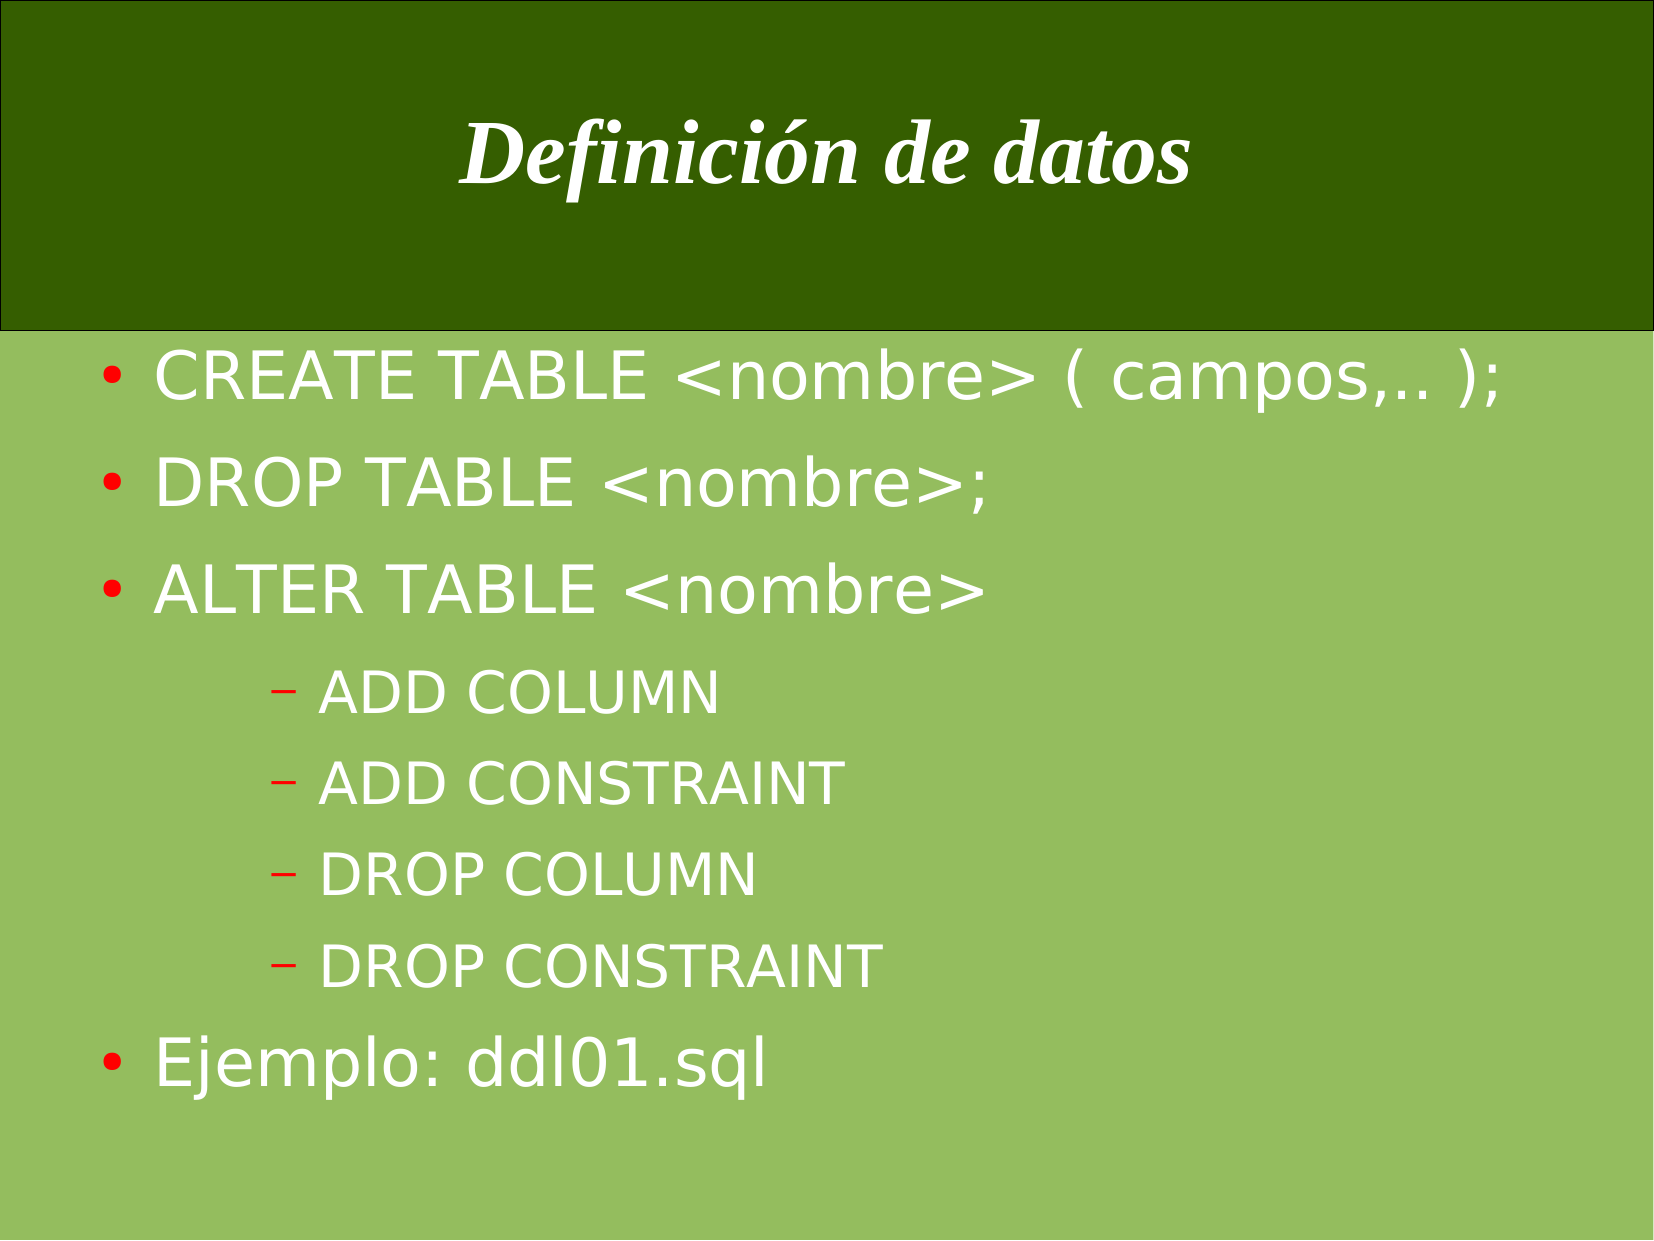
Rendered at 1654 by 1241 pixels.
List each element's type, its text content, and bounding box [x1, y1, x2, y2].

title Definición de datos [82, 49, 1571, 257]
list CREATE TABLE <nombre> ( campos,.. ); DROP TABLE <nombre>; ALTER TABLE <nombre> ADD COLUMN ADD CONSTRAINT DROP COLUMN DROP CONSTRAINT Ejemplo: ddl01.sql [82, 337, 1571, 1103]
